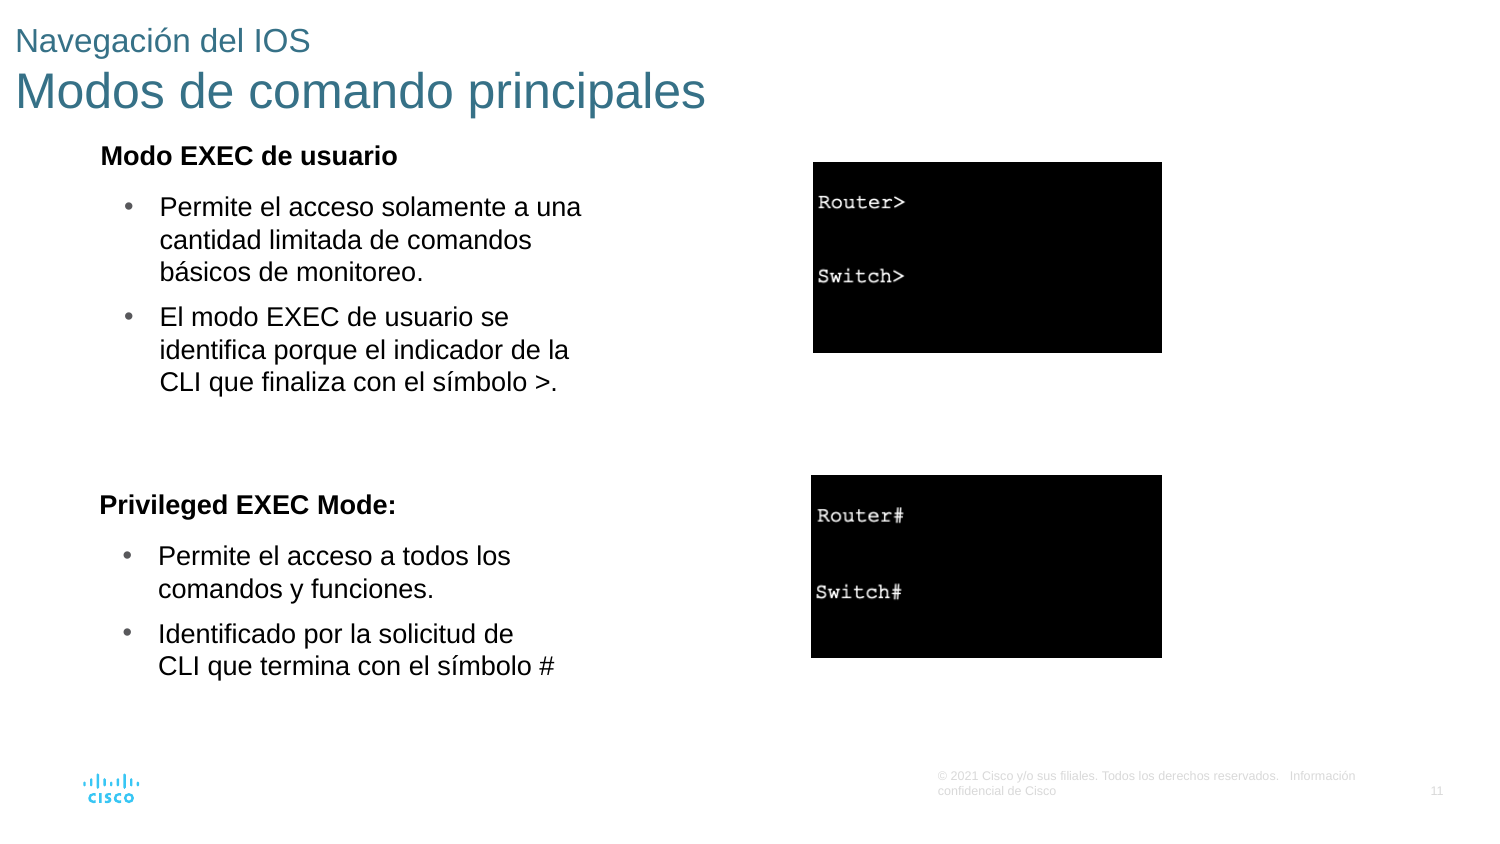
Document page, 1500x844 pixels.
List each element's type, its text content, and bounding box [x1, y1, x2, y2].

list Modo EXEC de usuario Permite el acceso solamente a una cantidad limitada de comandos básicos de monitoreo. El modo EXEC de usuario se identifica porque el indicador de la CLI que finaliza con el símbolo >. [85, 131, 621, 390]
picture [811, 475, 1162, 658]
text_box Privileged EXEC Mode: Permite el acceso a todos los comandos y funciones. Identificado por la solicitud de CLI que termina con el símbolo # [84, 479, 591, 739]
picture [813, 162, 1162, 353]
title Navegación del IOS Modos de comando principales [0, 6, 1500, 131]
